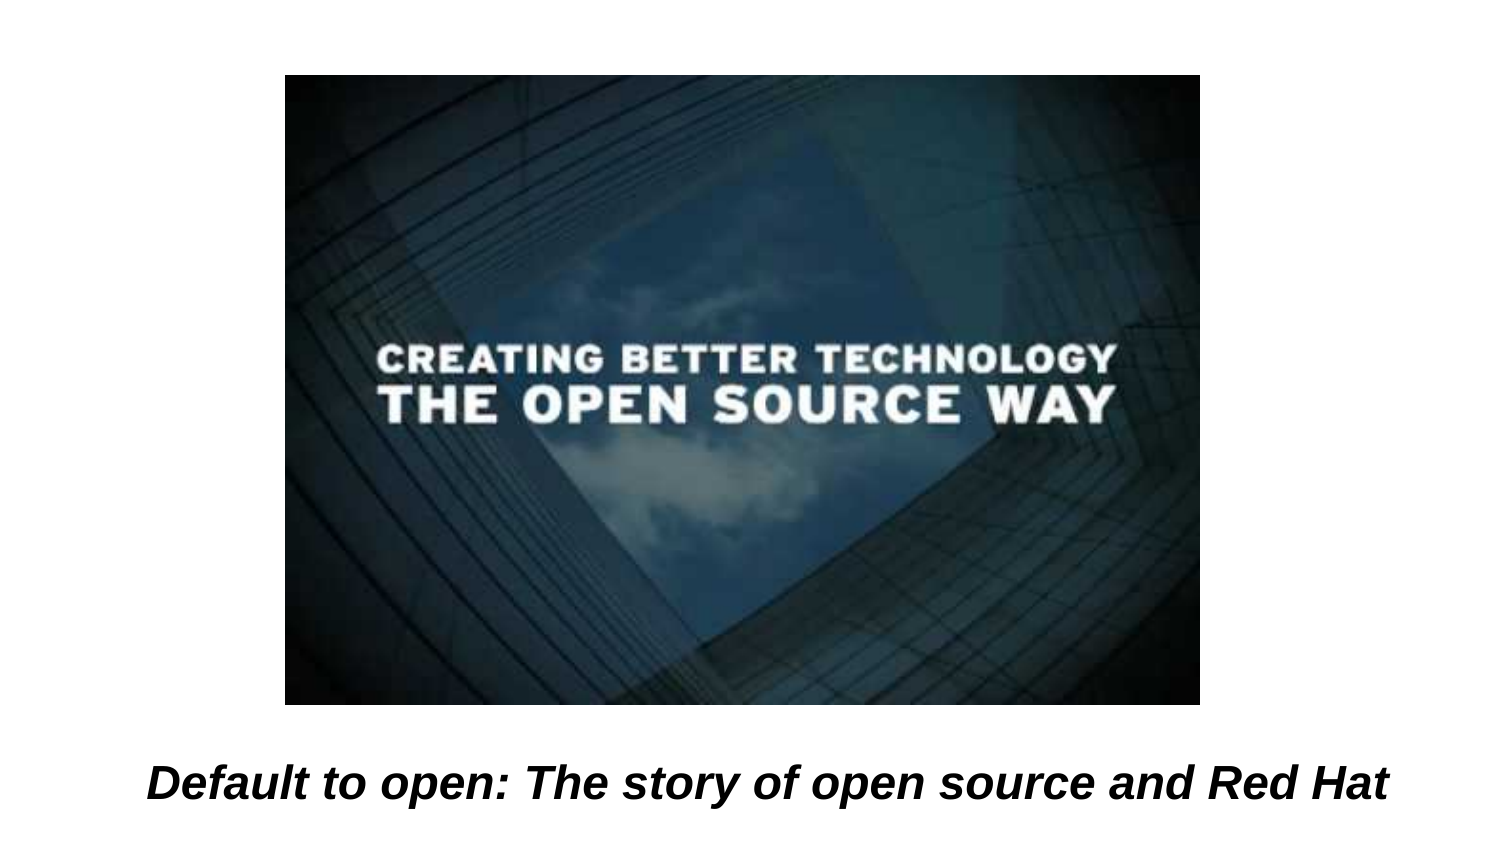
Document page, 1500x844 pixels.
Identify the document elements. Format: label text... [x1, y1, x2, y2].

text_box [285, 75, 1201, 706]
text_box Default to open: The story of open source and Red Hat [131, 728, 1418, 844]
